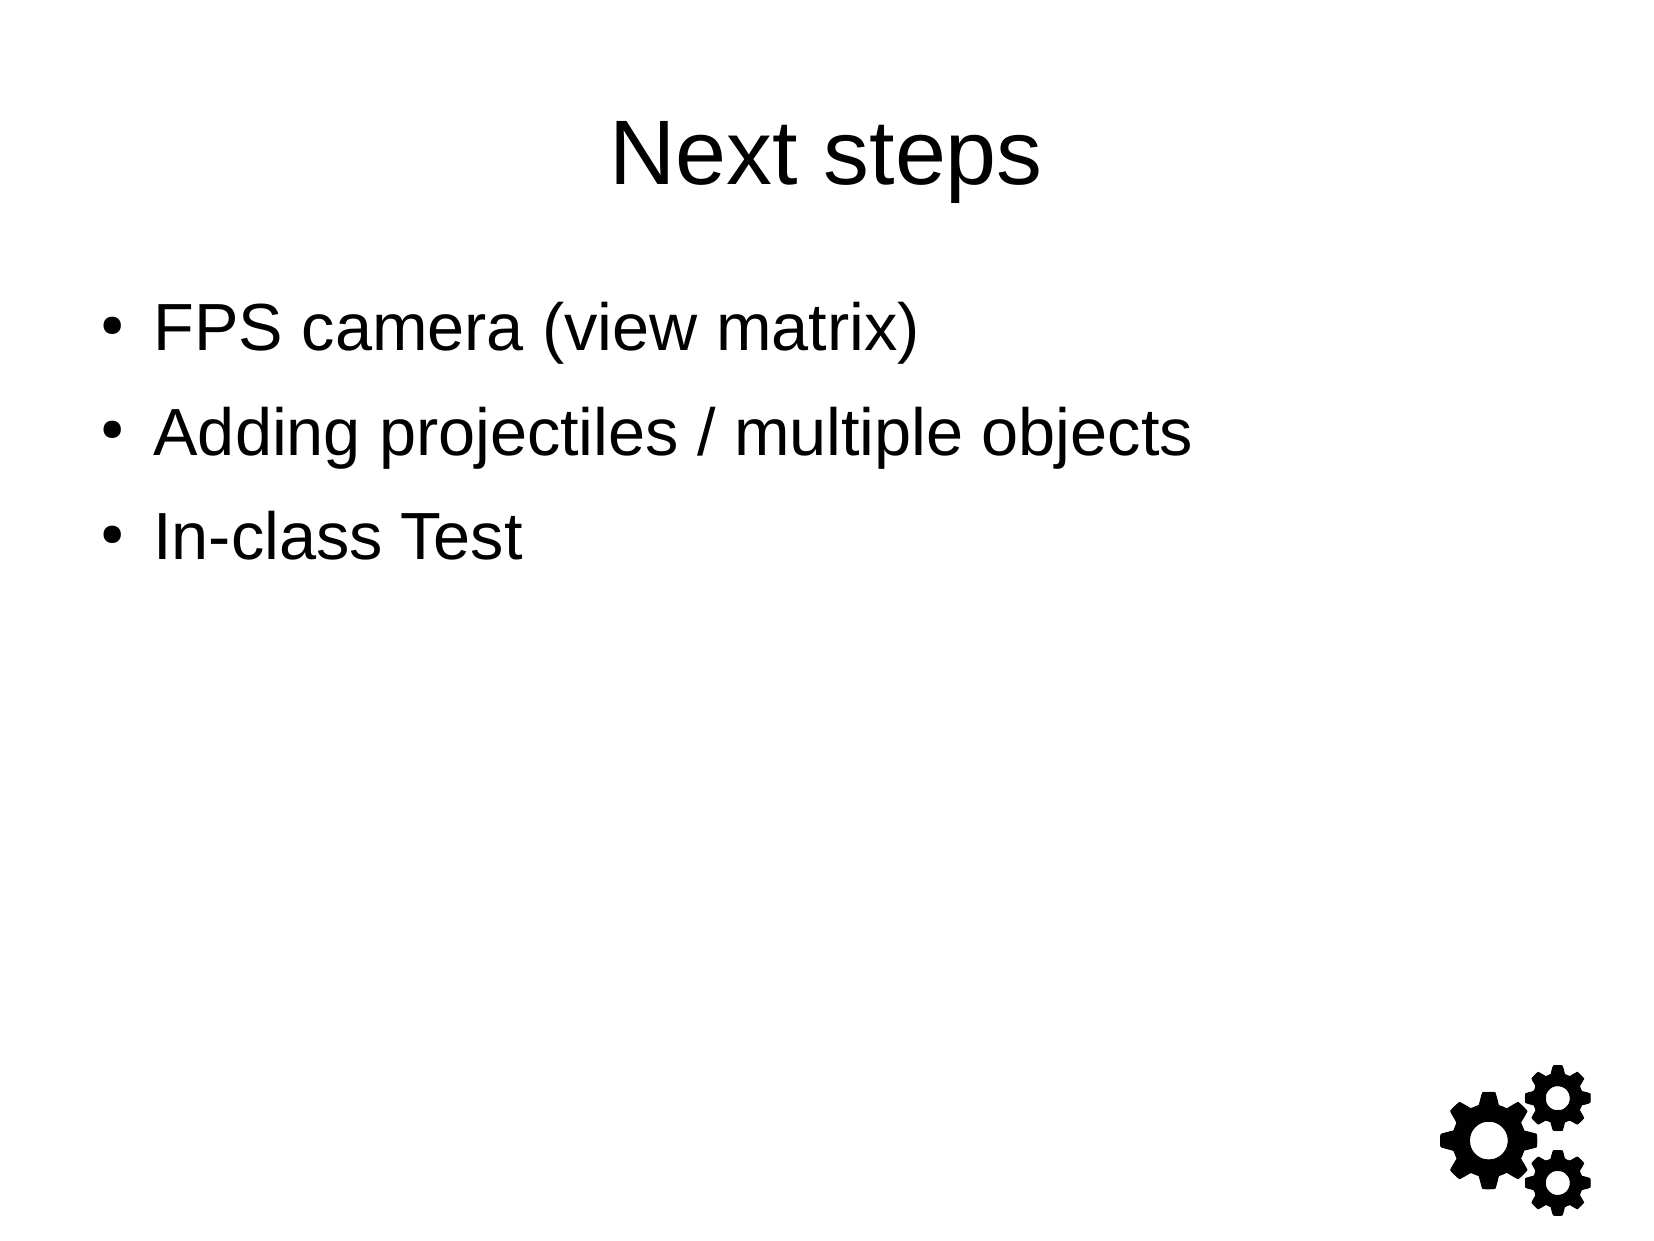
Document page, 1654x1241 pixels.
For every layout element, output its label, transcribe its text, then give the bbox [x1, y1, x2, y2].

title Next steps [82, 49, 1571, 257]
list FPS camera (view matrix) Adding projectiles / multiple objects In-class Test [82, 290, 1571, 1010]
picture [1440, 1065, 1591, 1216]
